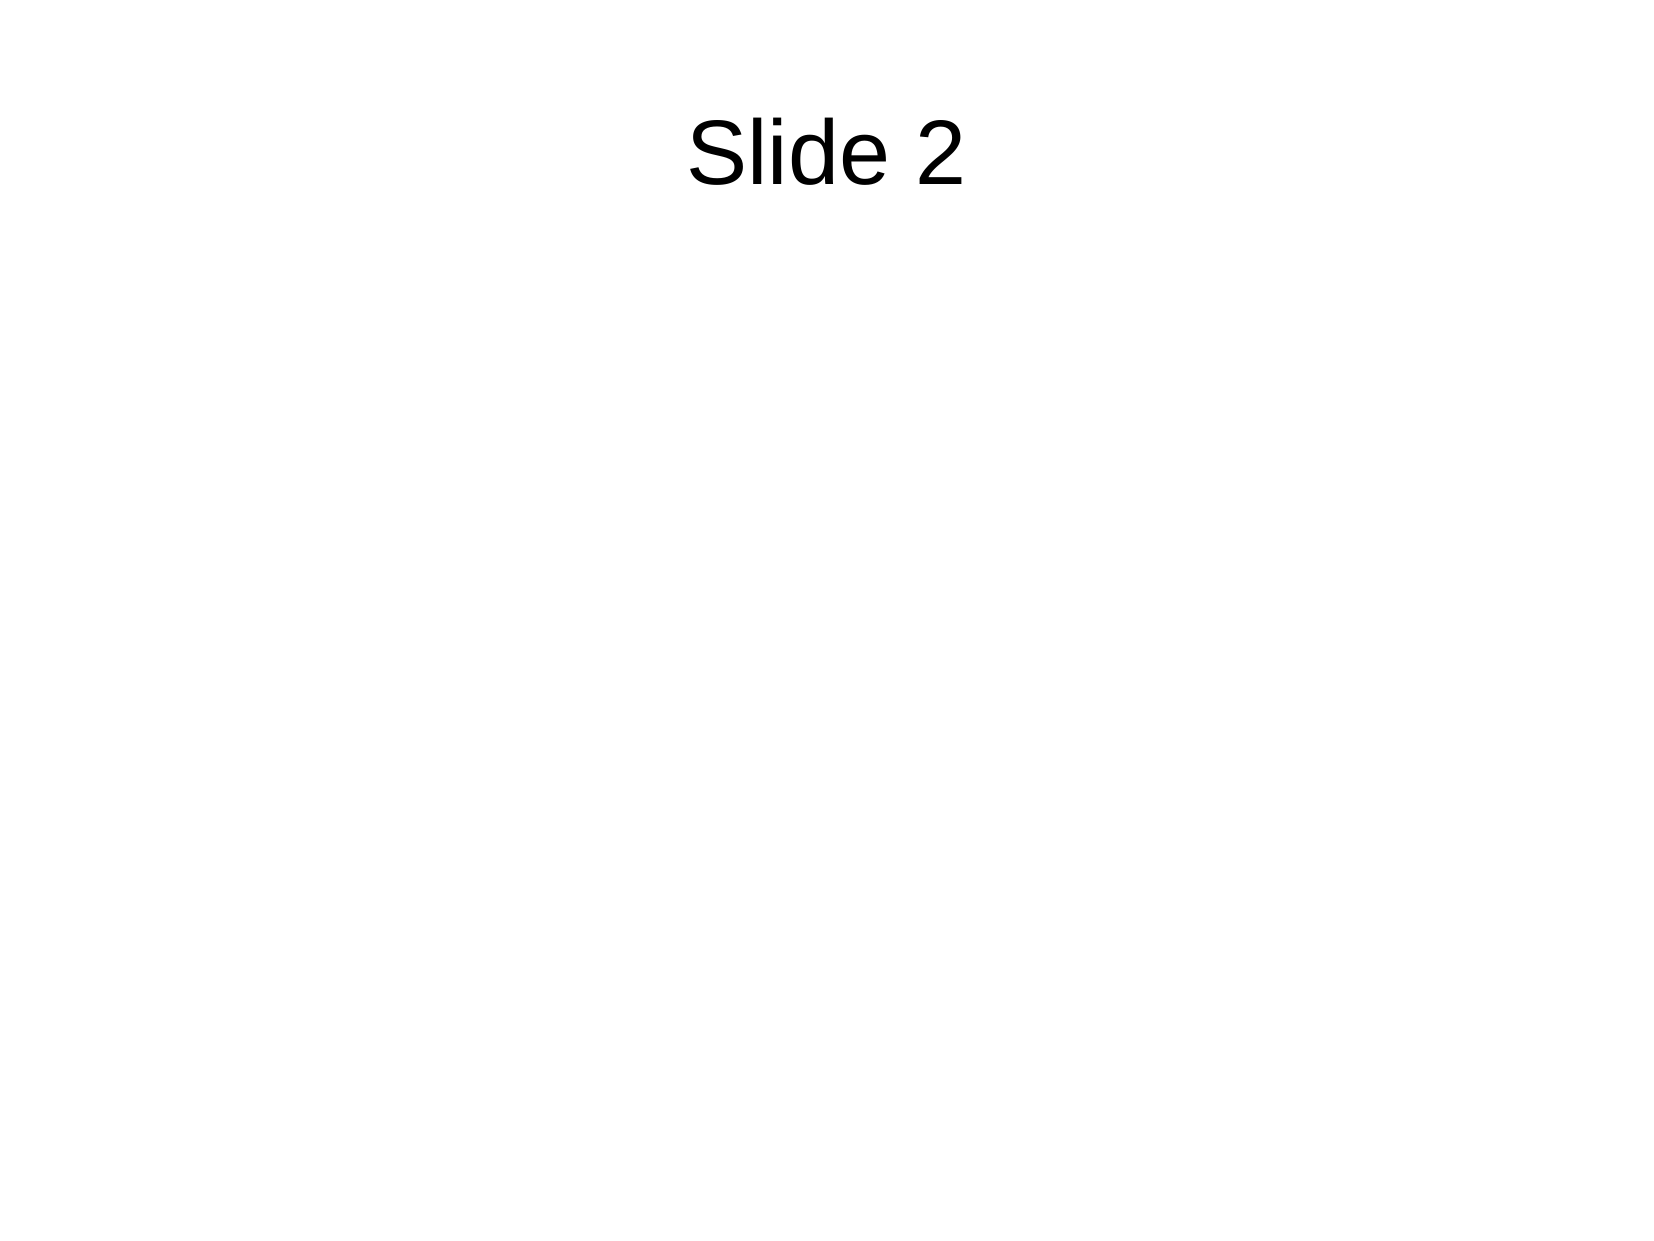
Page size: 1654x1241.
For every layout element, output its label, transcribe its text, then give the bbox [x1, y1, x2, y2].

title Slide 2 [82, 49, 1571, 257]
